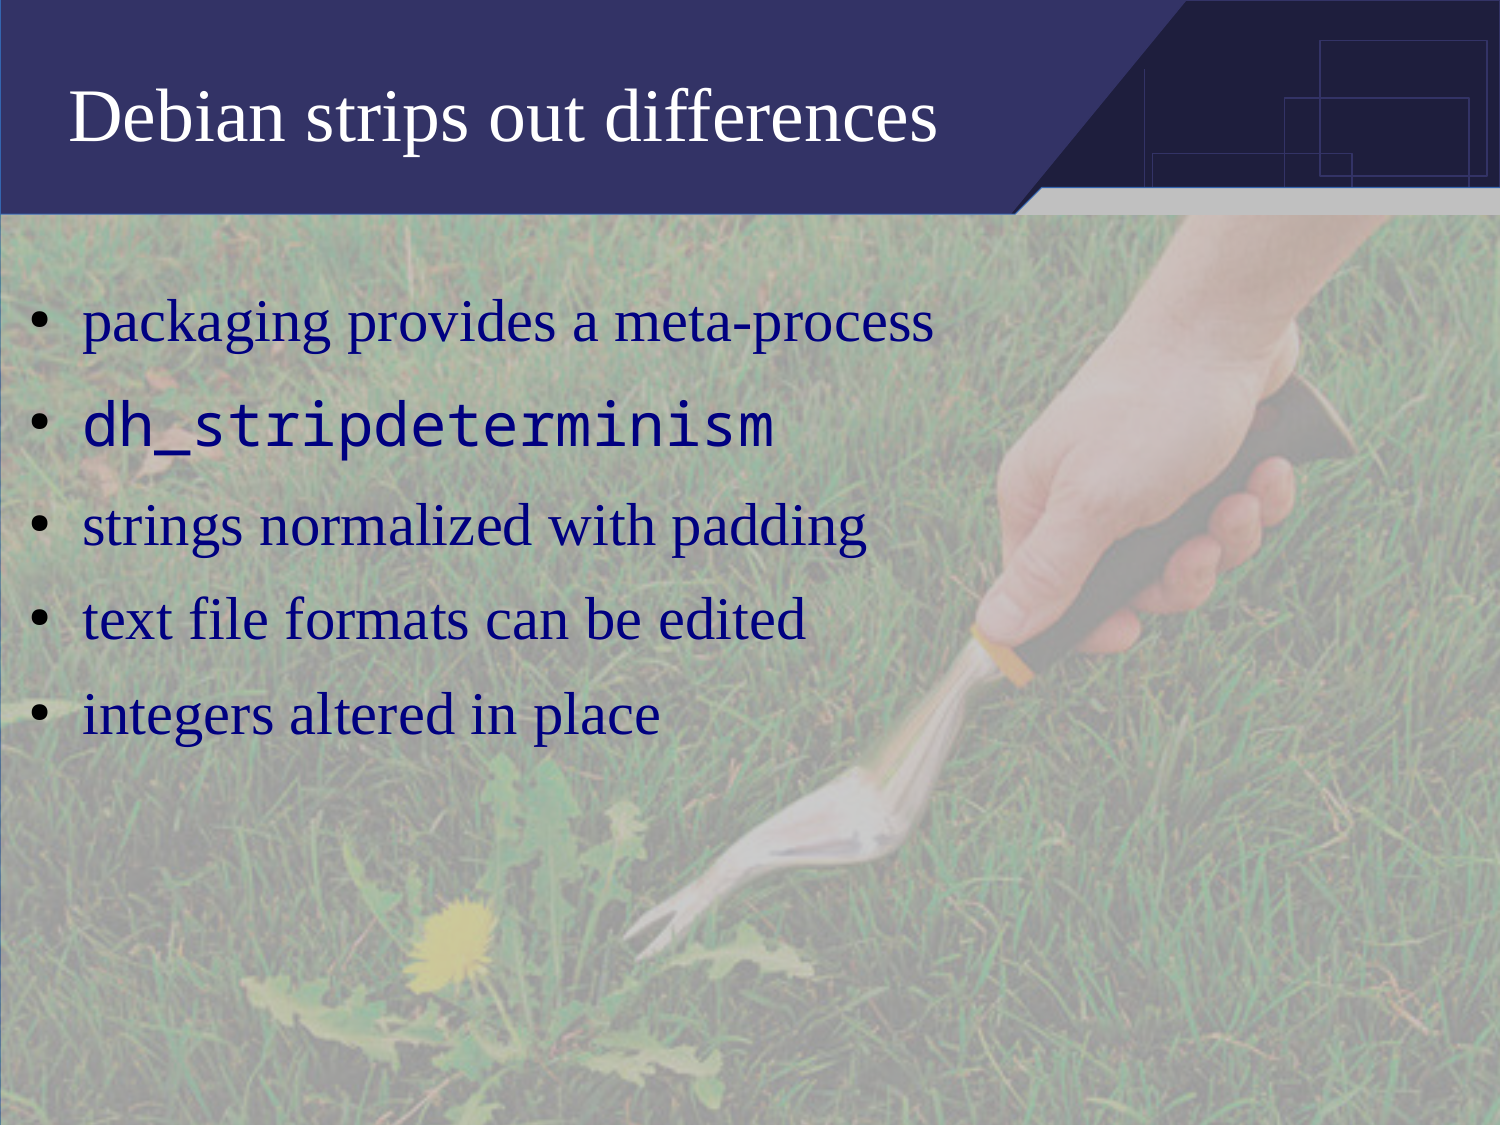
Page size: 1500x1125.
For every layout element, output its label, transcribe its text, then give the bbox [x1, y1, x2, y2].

picture [0, 215, 1500, 1125]
text_box Debian strips out differences [53, 22, 1313, 211]
text_box packaging provides a meta-process dh_stripdeterminism strings normalized with padding text file formats can be edited integers altered in place [0, 185, 1036, 811]
